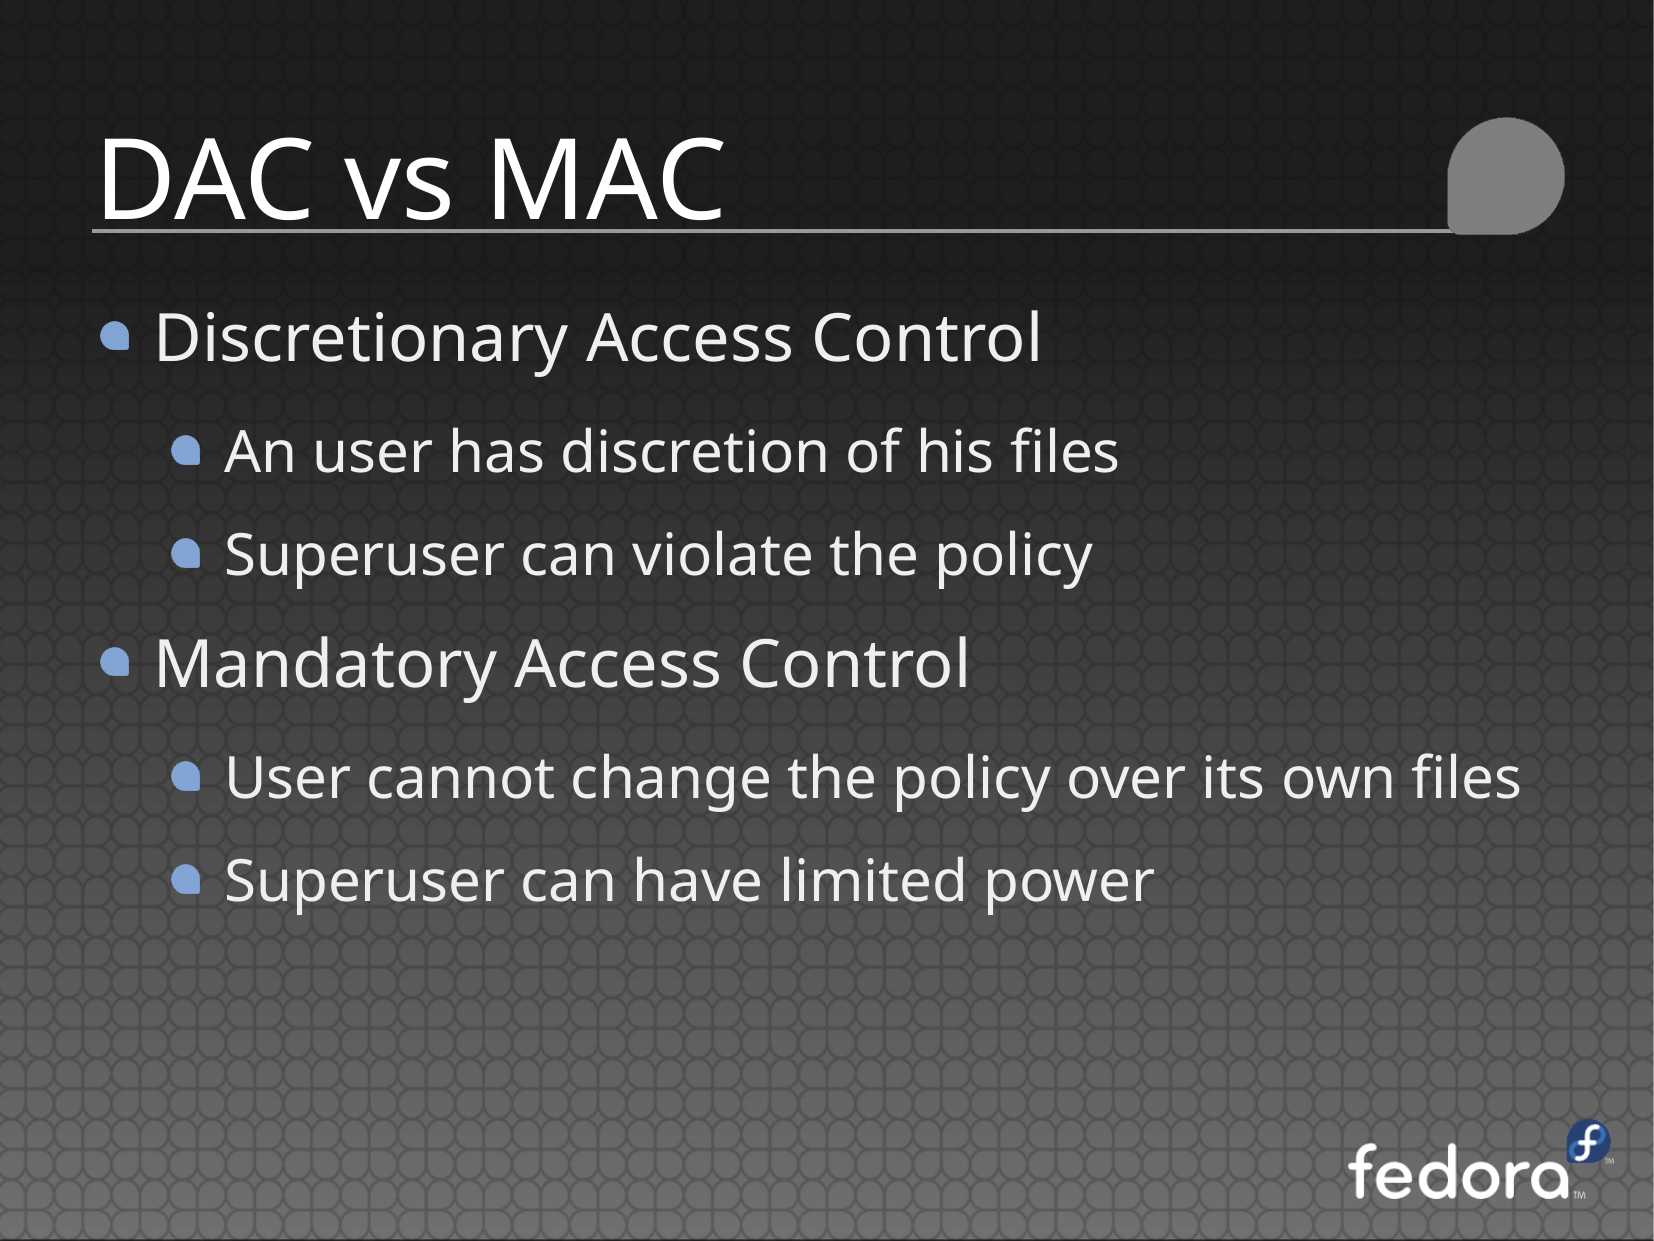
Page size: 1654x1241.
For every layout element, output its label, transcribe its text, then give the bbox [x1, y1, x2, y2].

picture [0, 0, 1654, 1241]
title DAC vs MAC [94, 100, 1426, 251]
list Discretionary Access Control An user has discretion of his files Superuser can violate the policy Mandatory Access Control User cannot change the policy over its own files Superuser can have limited power [82, 290, 1571, 1213]
